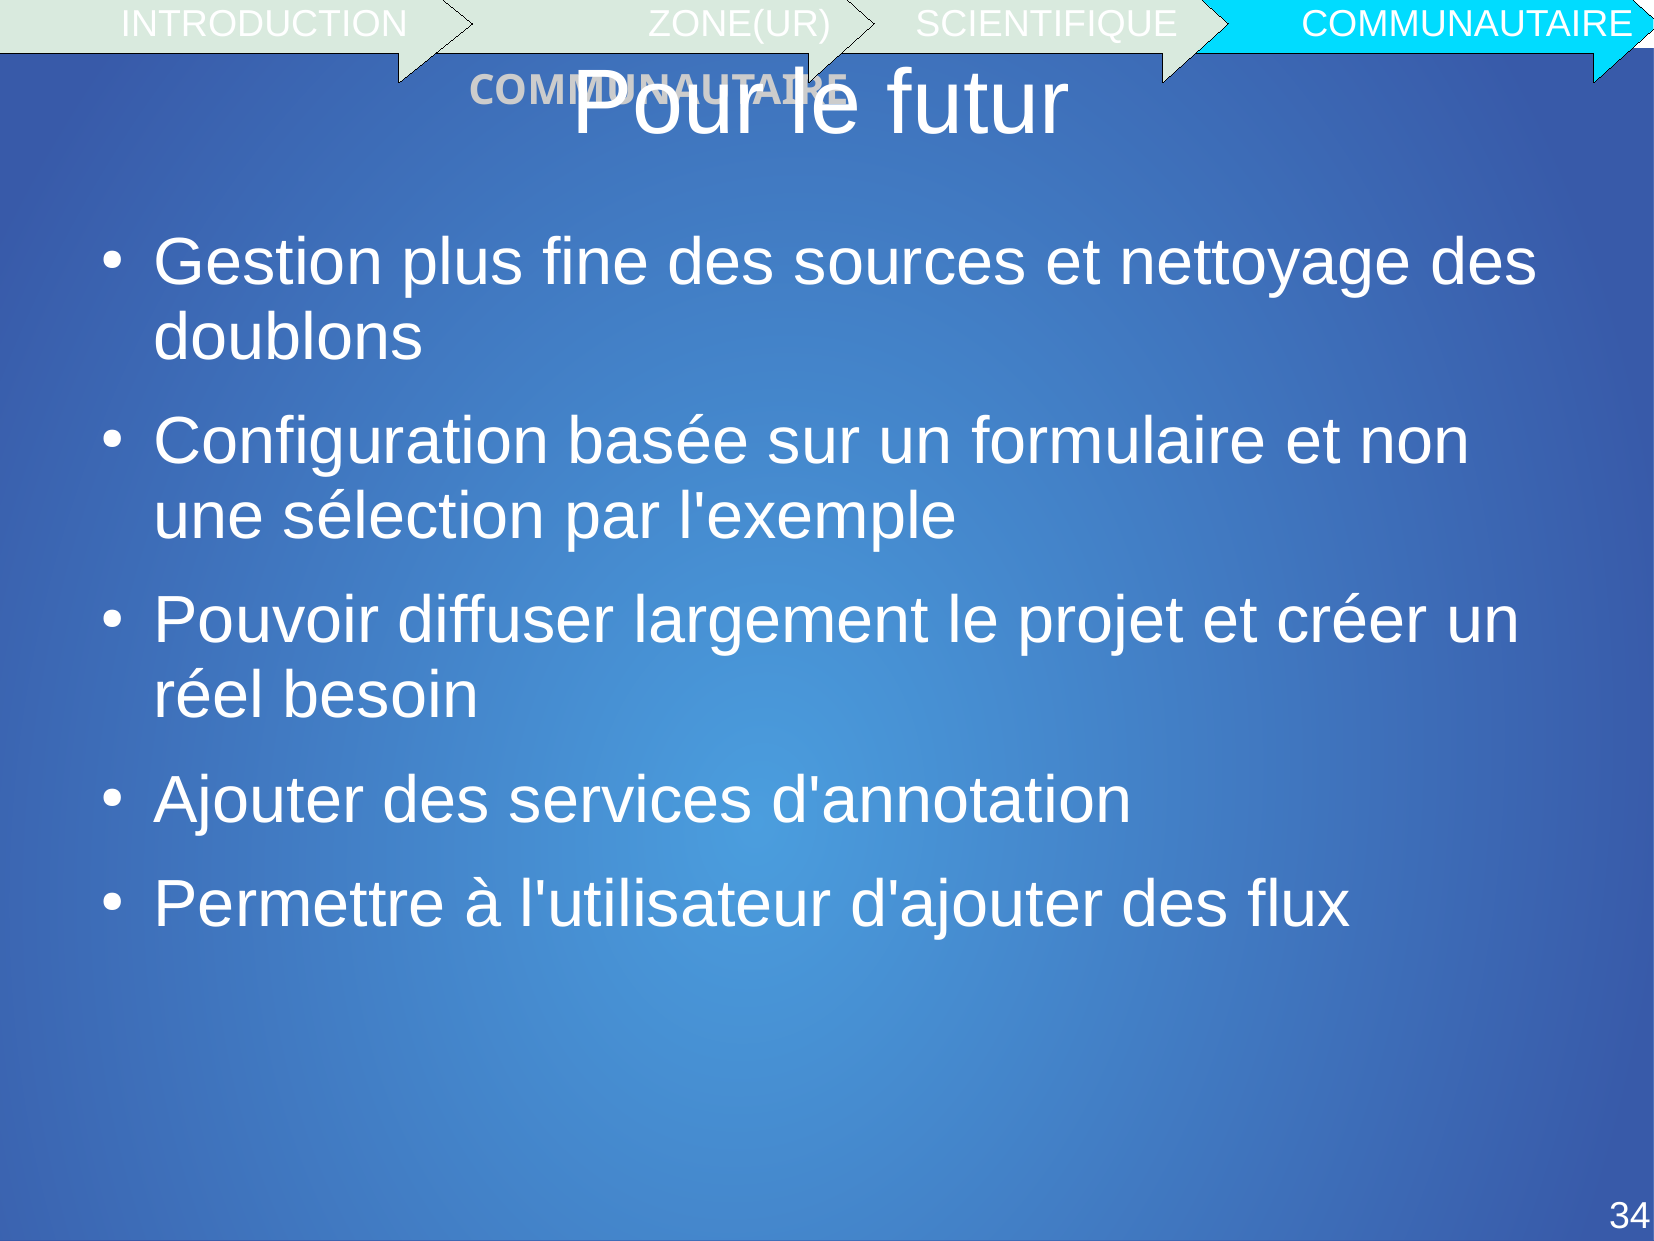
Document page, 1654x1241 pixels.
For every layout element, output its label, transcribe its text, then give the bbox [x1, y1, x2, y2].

list Gestion plus fine des sources et nettoyage des doublons Configuration basée sur un formulaire et non une sélection par l'exemple Pouvoir diffuser largement le projet et créer un réel besoin Ajouter des services d'annotation Permettre à l'utilisateur d'ajouter des flux [82, 224, 1571, 1182]
title Pour le futur [23, 54, 1619, 154]
text_box SCIENTIFIQUE [842, 0, 1229, 83]
text_box ZONE(UR) [436, 0, 875, 83]
text_box COMMUNAUTAIRE [1196, 0, 1654, 83]
picture [0, 48, 1654, 1241]
text_box INTRODUCTION [0, 0, 473, 83]
